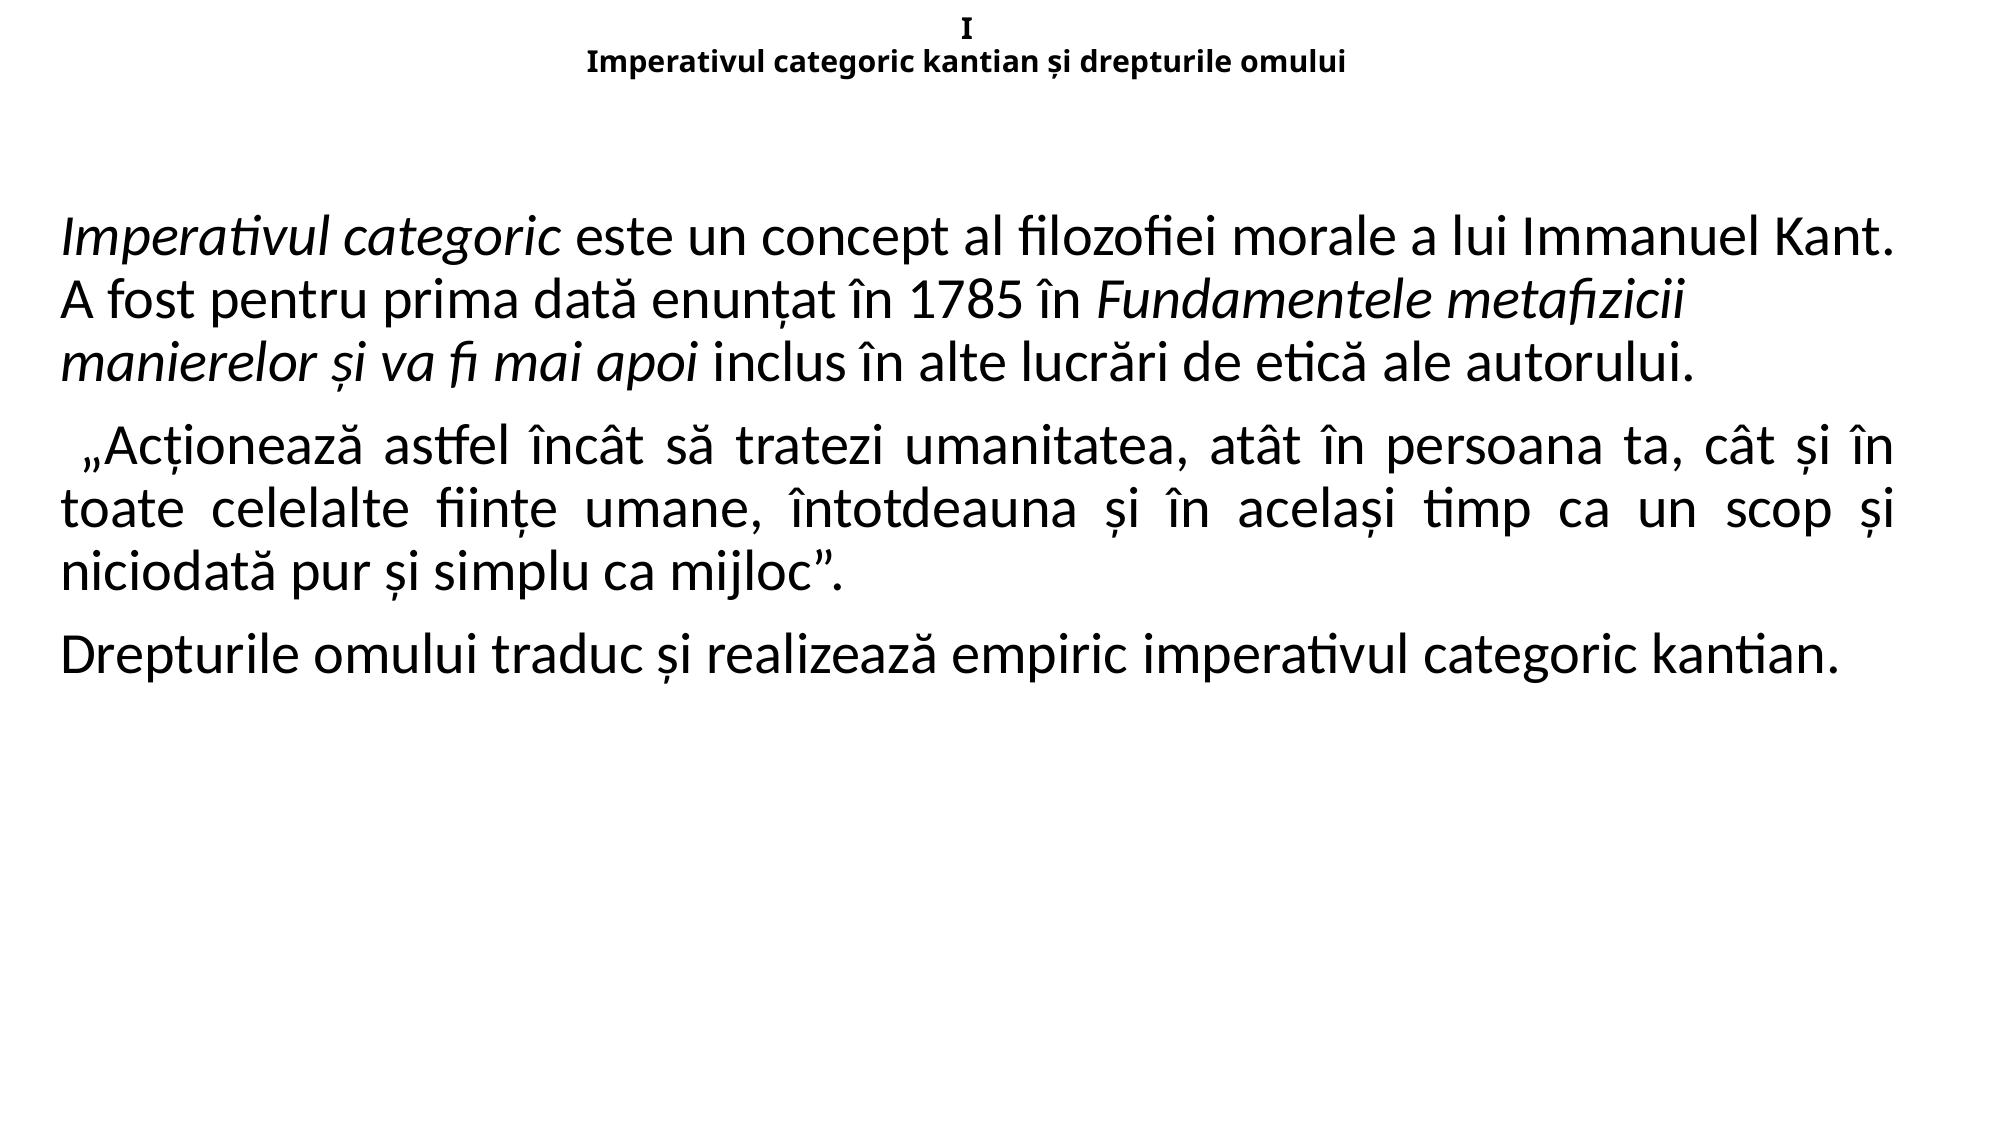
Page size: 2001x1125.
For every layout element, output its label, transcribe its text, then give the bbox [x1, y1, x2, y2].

list Imperativul categoric este un concept al filozofiei morale a lui Immanuel Kant. A fost pentru prima dată enunțat în 1785 în Fundamentele metafizicii manierelor și va fi mai apoi inclus în alte lucrări de etică ale autorului. „Acționează astfel încât să tratezi umanitatea, atât în persoana ta, cât și în toate celelalte ființe umane, întotdeauna și în același timp ca un scop și niciodată pur și simplu ca mijloc”. Drepturile omului traduc și realizează empiric imperativul categoric kantian. [45, 197, 1936, 1014]
title I Imperativul categoric kantian și drepturile omului [45, 0, 1889, 158]
